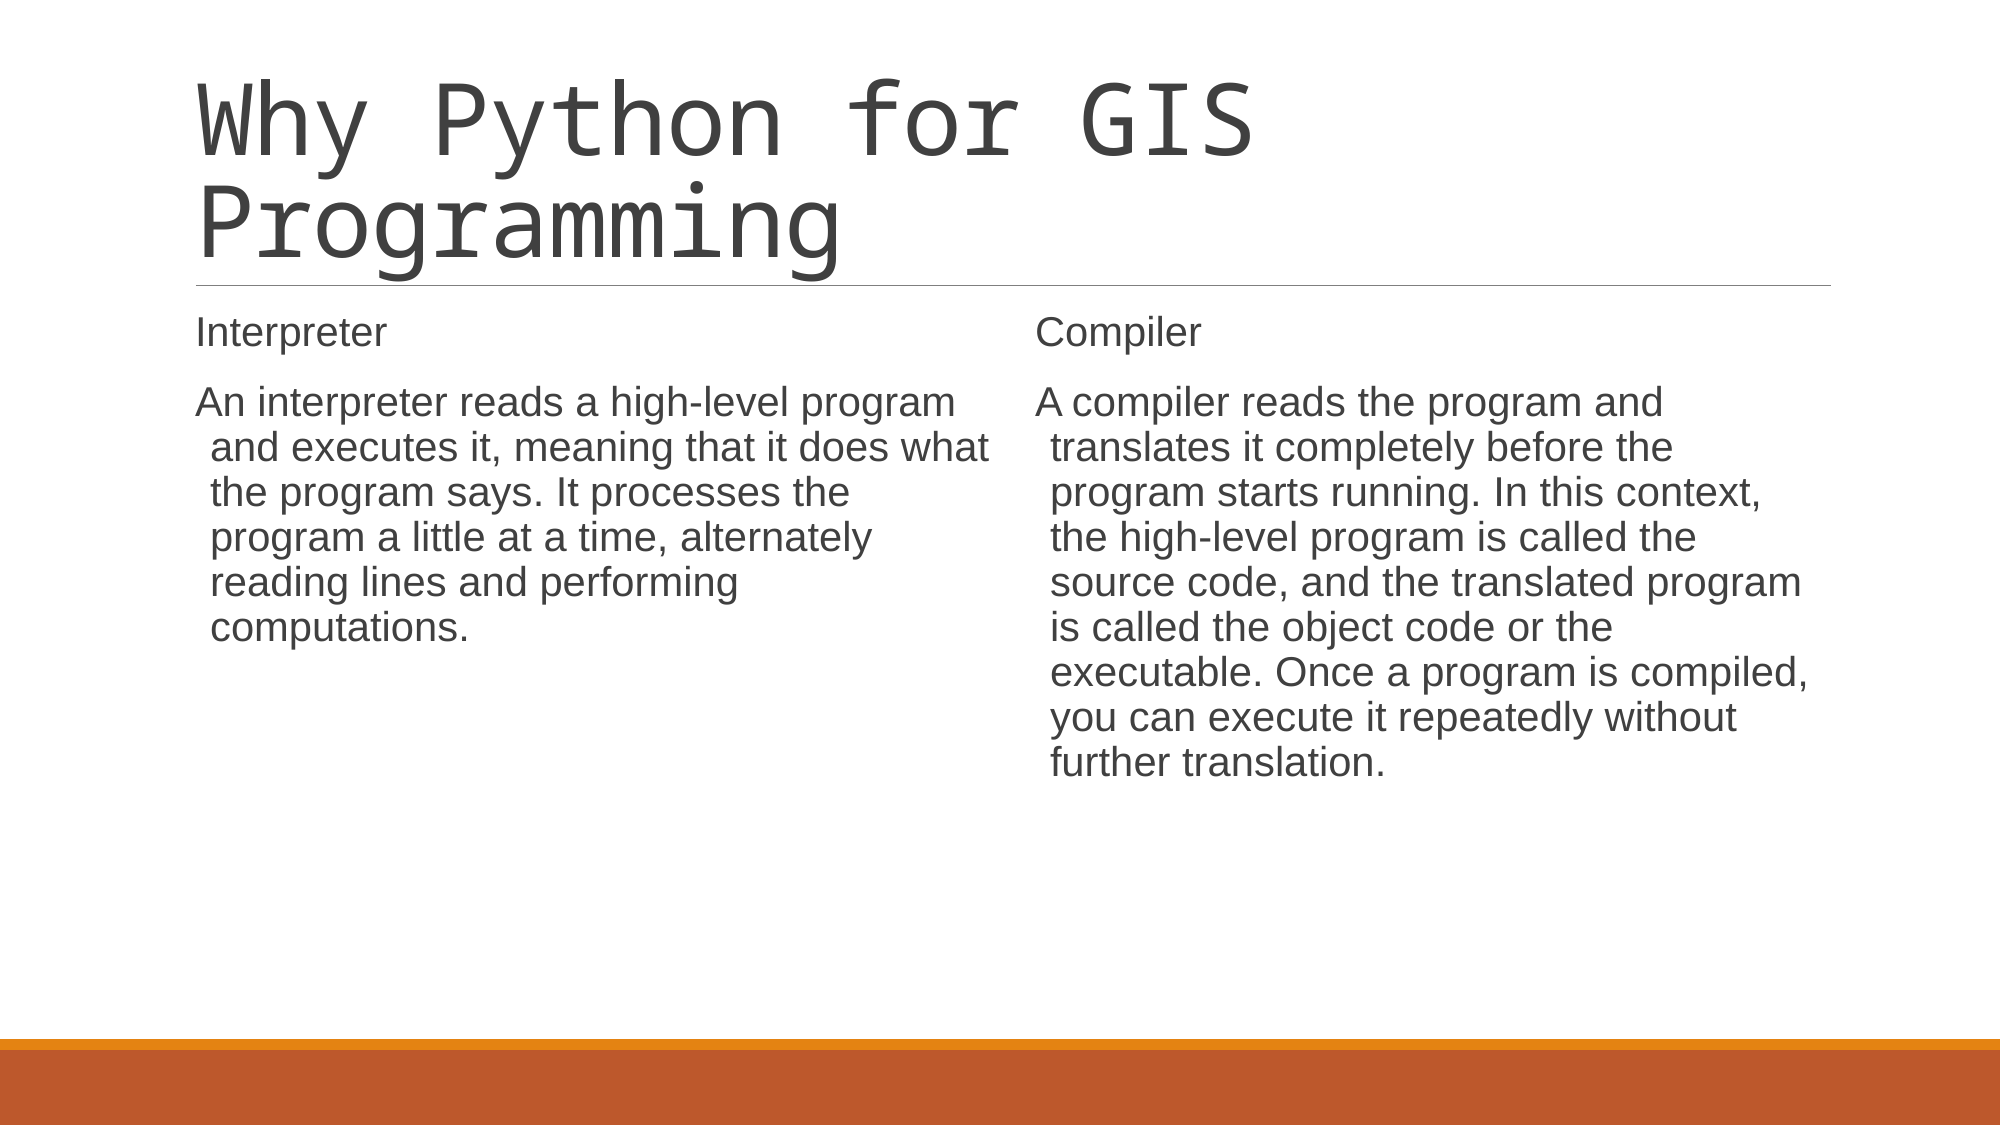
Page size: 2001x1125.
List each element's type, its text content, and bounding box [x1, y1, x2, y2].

list Compiler A compiler reads the program and translates it completely before the program starts running. In this context, the high-level program is called the source code, and the translated program is called the object code or the executable. Once a program is compiled, you can execute it repeatedly without further translation. [1020, 302, 1831, 963]
title Why Python for GIS Programming [180, 47, 1831, 286]
list Interpreter An interpreter reads a high-level program and executes it, meaning that it does what the program says. It processes the program a little at a time, alternately reading lines and performing computations. [180, 302, 991, 963]
